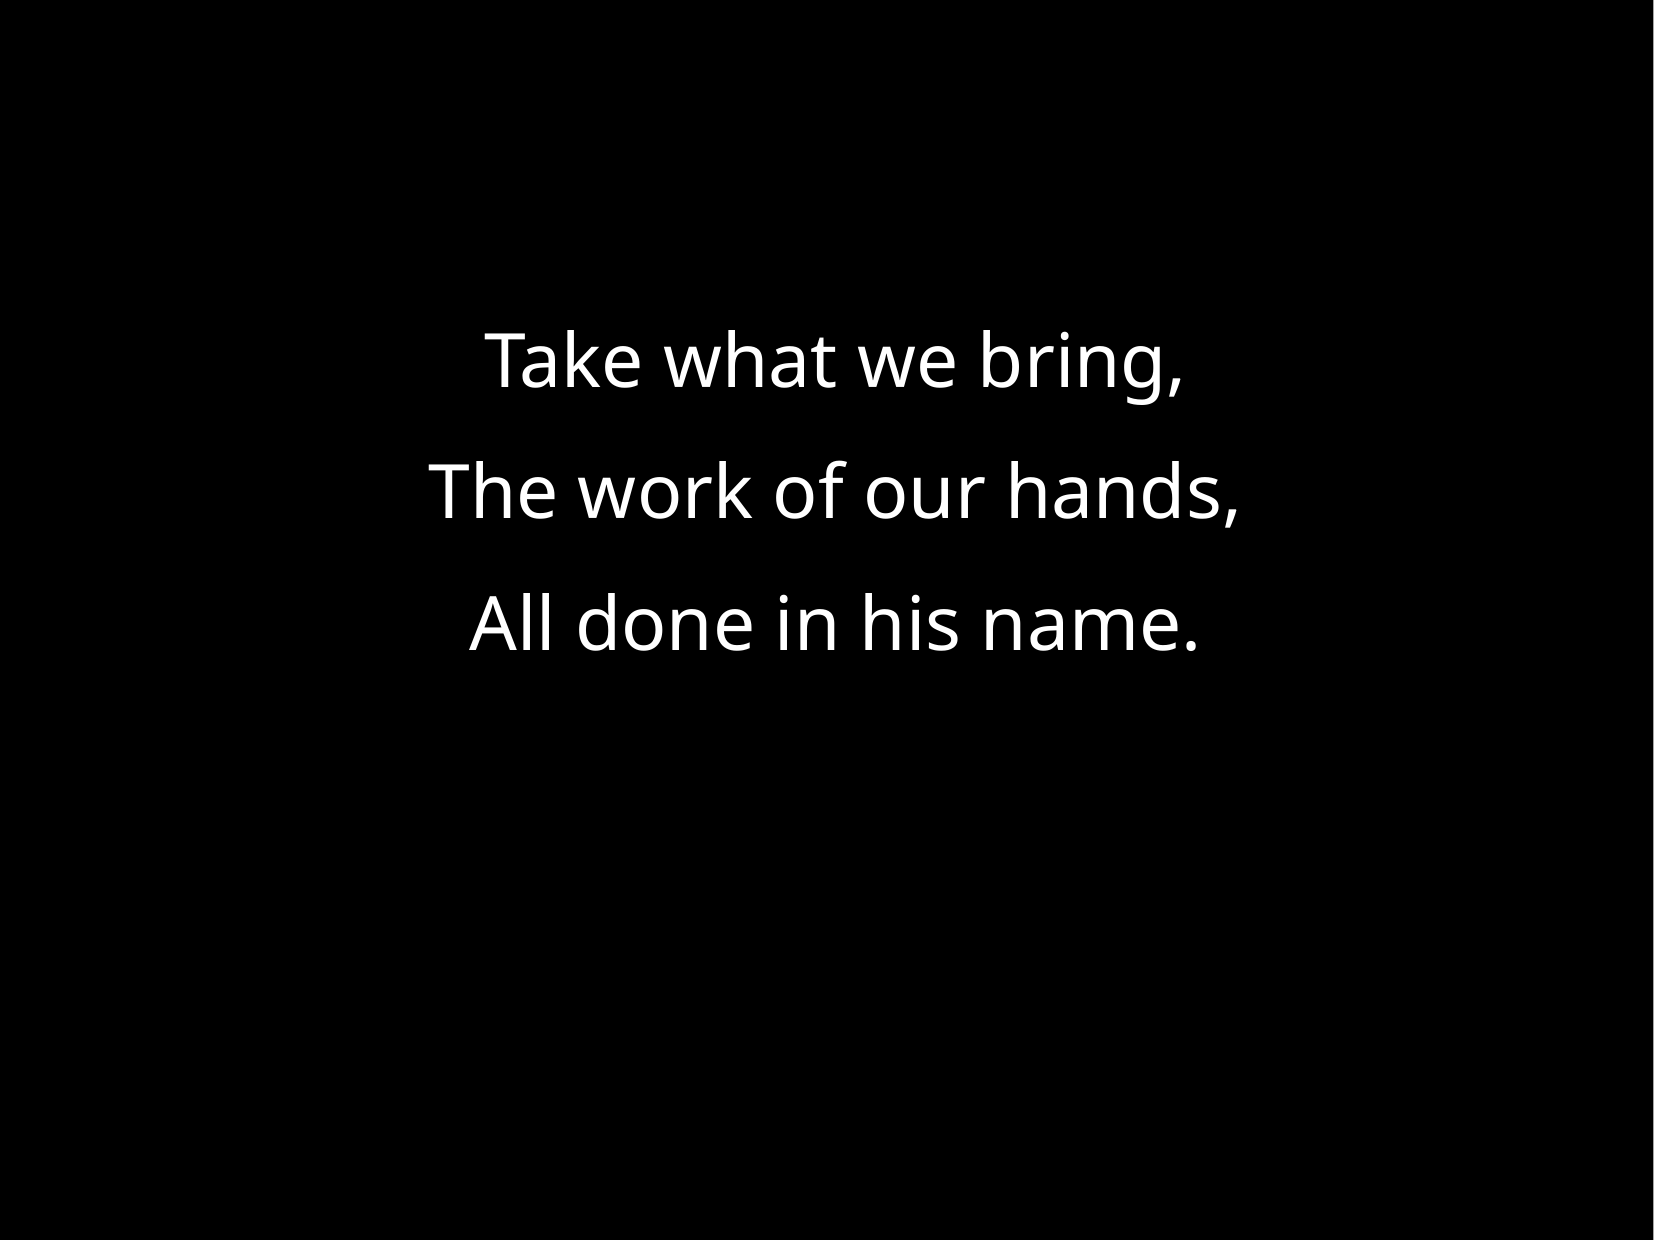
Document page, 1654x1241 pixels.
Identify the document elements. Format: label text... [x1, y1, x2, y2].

list Take what we bring, The work of our hands, All done in his name. [0, 307, 1654, 1027]
